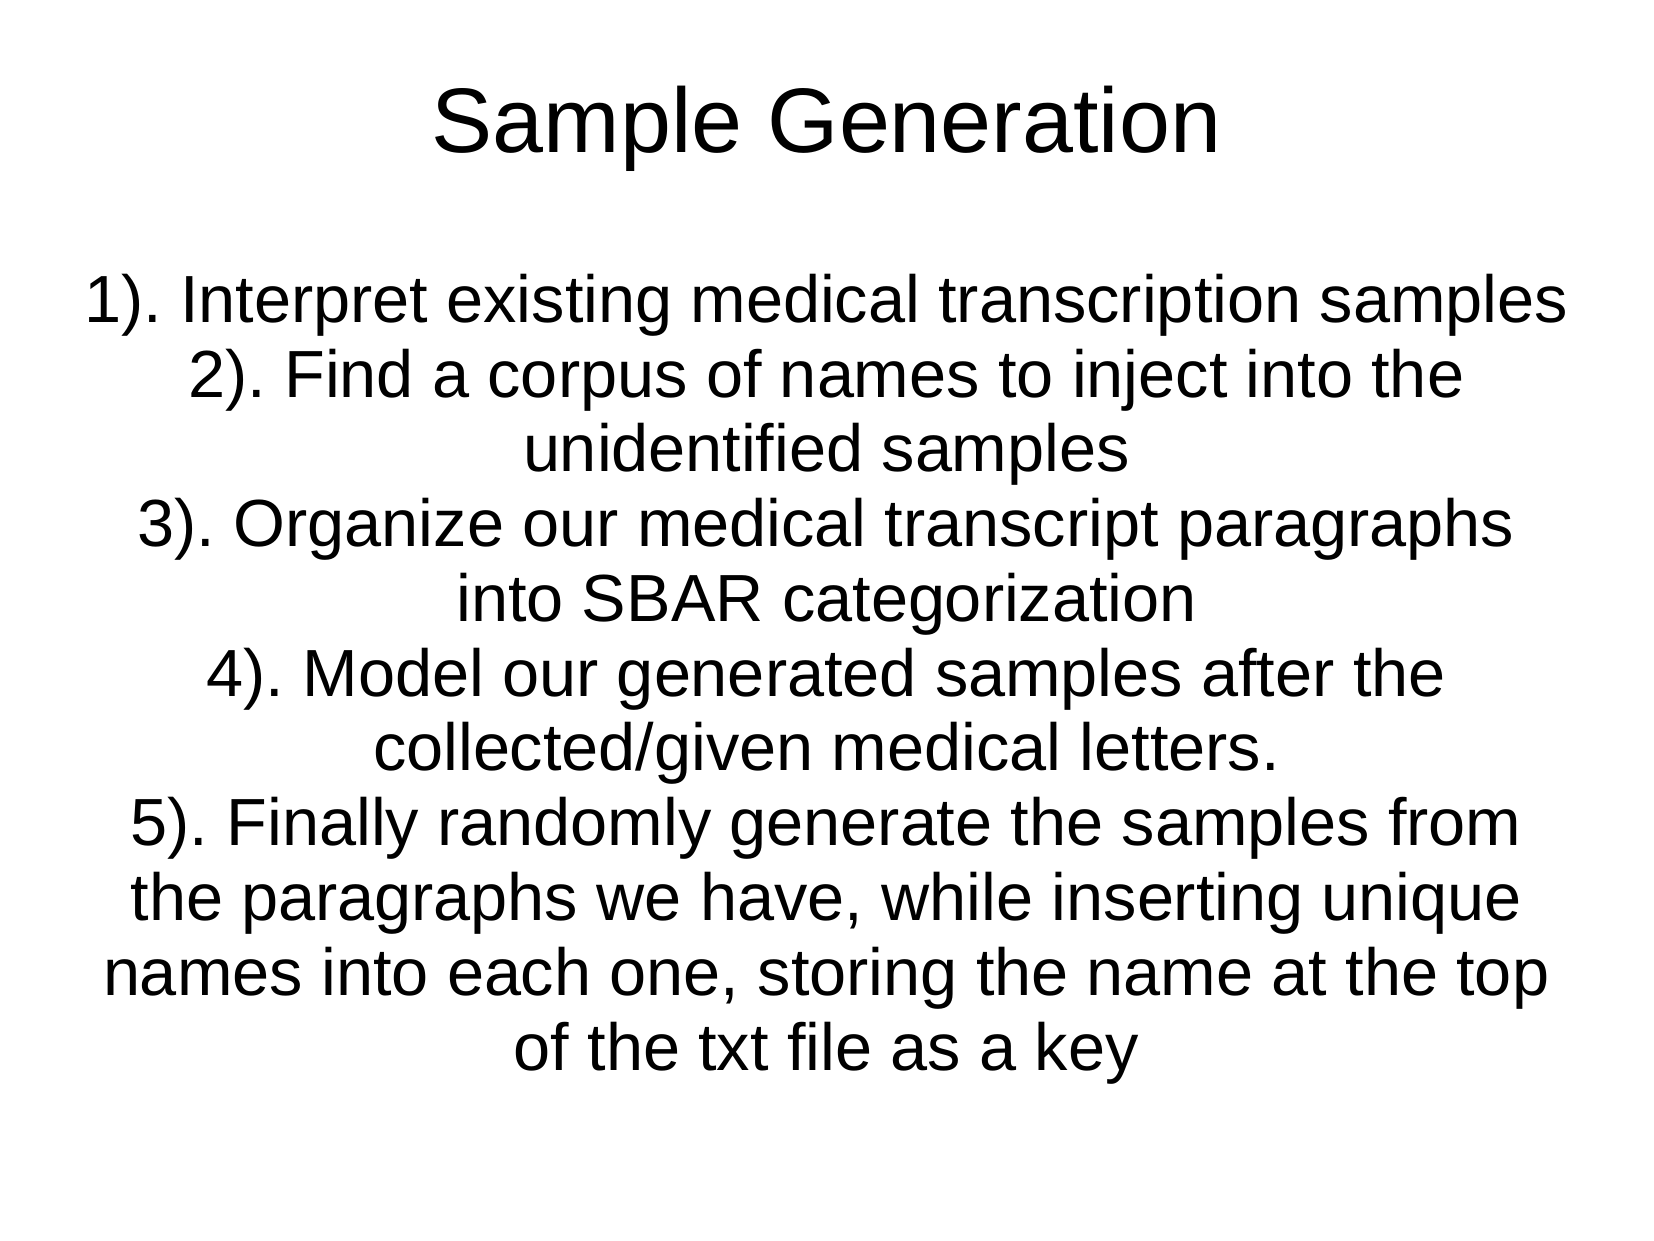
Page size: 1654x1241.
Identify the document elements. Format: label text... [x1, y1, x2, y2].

subtitle 1). Interpret existing medical transcription samples 2). Find a corpus of names to inject into the unidentified samples 3). Organize our medical transcript paragraphs into SBAR categorization 4). Model our generated samples after the collected/given medical letters. 5). Finally randomly generate the samples from the paragraphs we have, while inserting unique names into each one, storing the name at the top of the txt file as a key [82, 224, 1571, 1197]
title Sample Generation [82, 17, 1571, 224]
